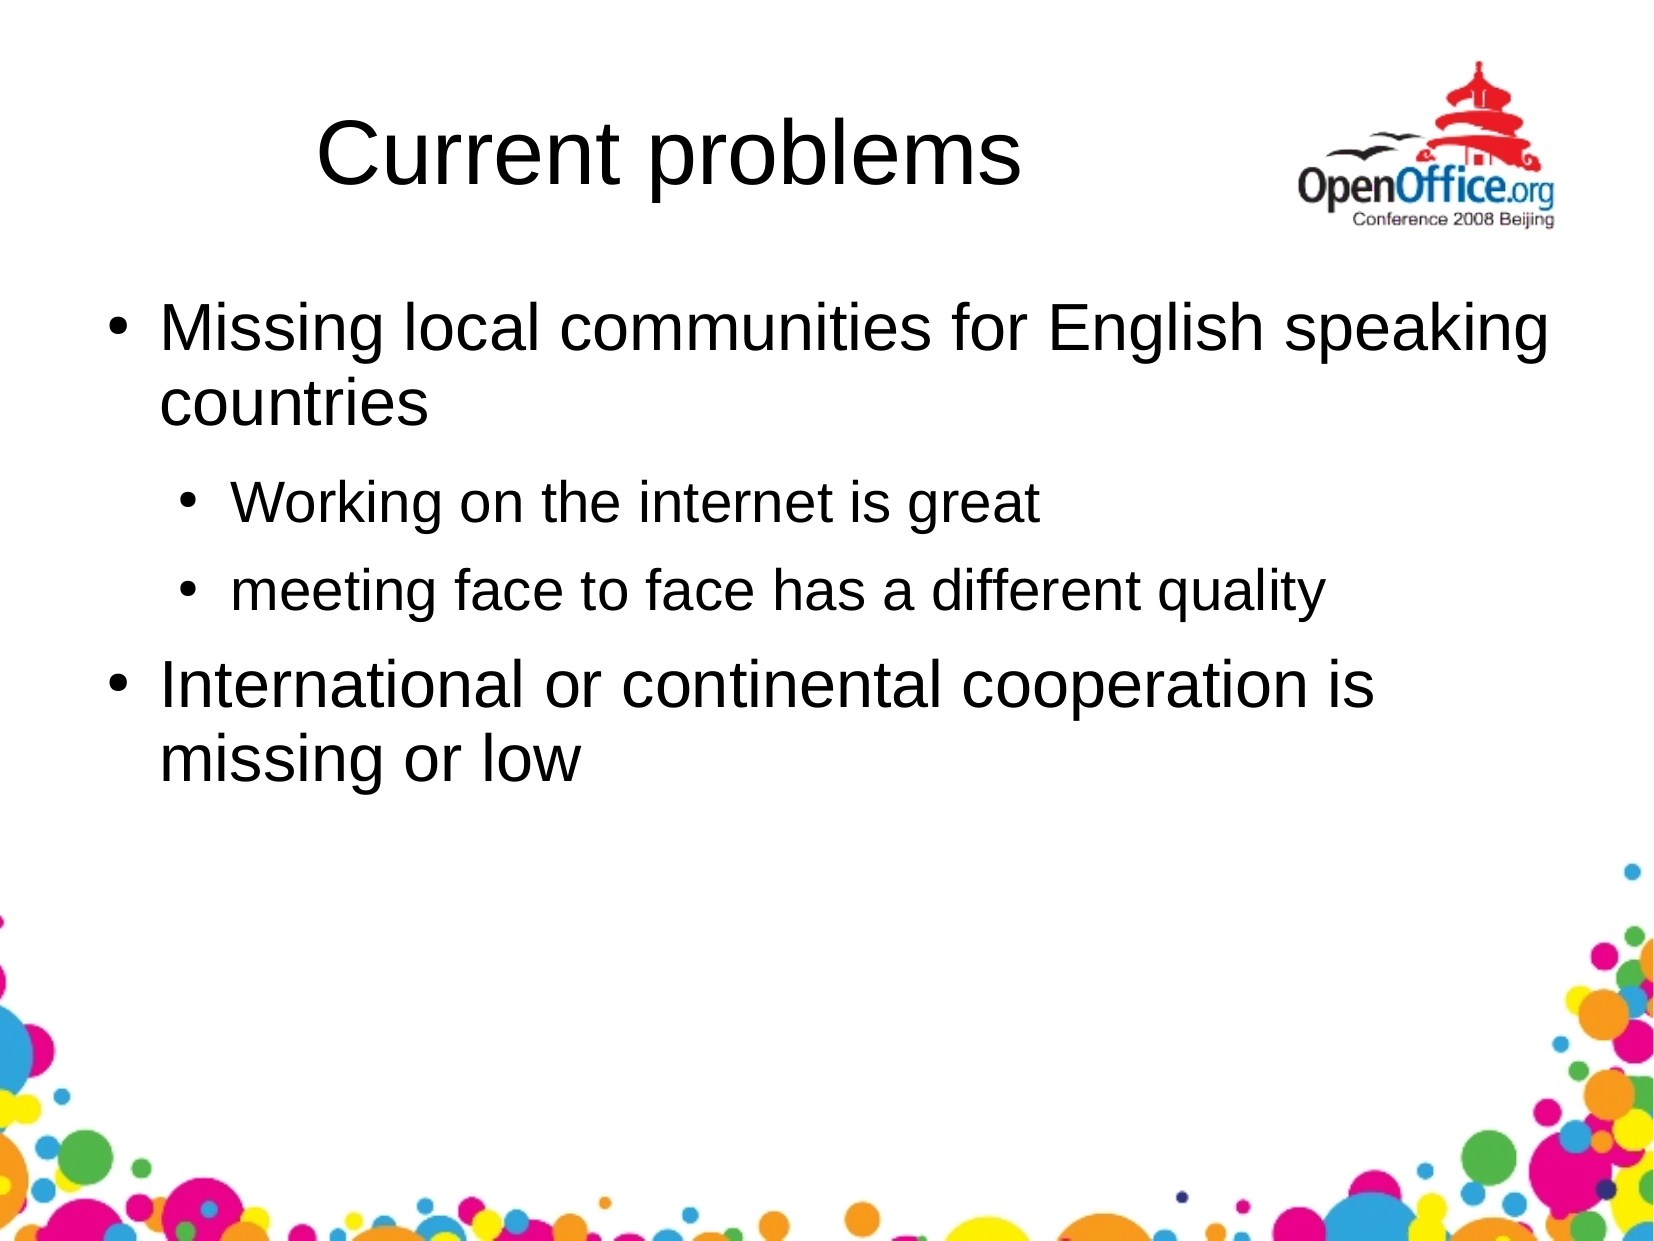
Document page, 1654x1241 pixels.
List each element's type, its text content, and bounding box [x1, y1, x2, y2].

picture [1285, 51, 1569, 250]
list Missing local communities for English speaking countries Working on the internet is great meeting face to face has a different quality International or continental cooperation is missing or low [88, 290, 1577, 1094]
title Current problems [82, 56, 1258, 250]
picture [0, 810, 1654, 1241]
